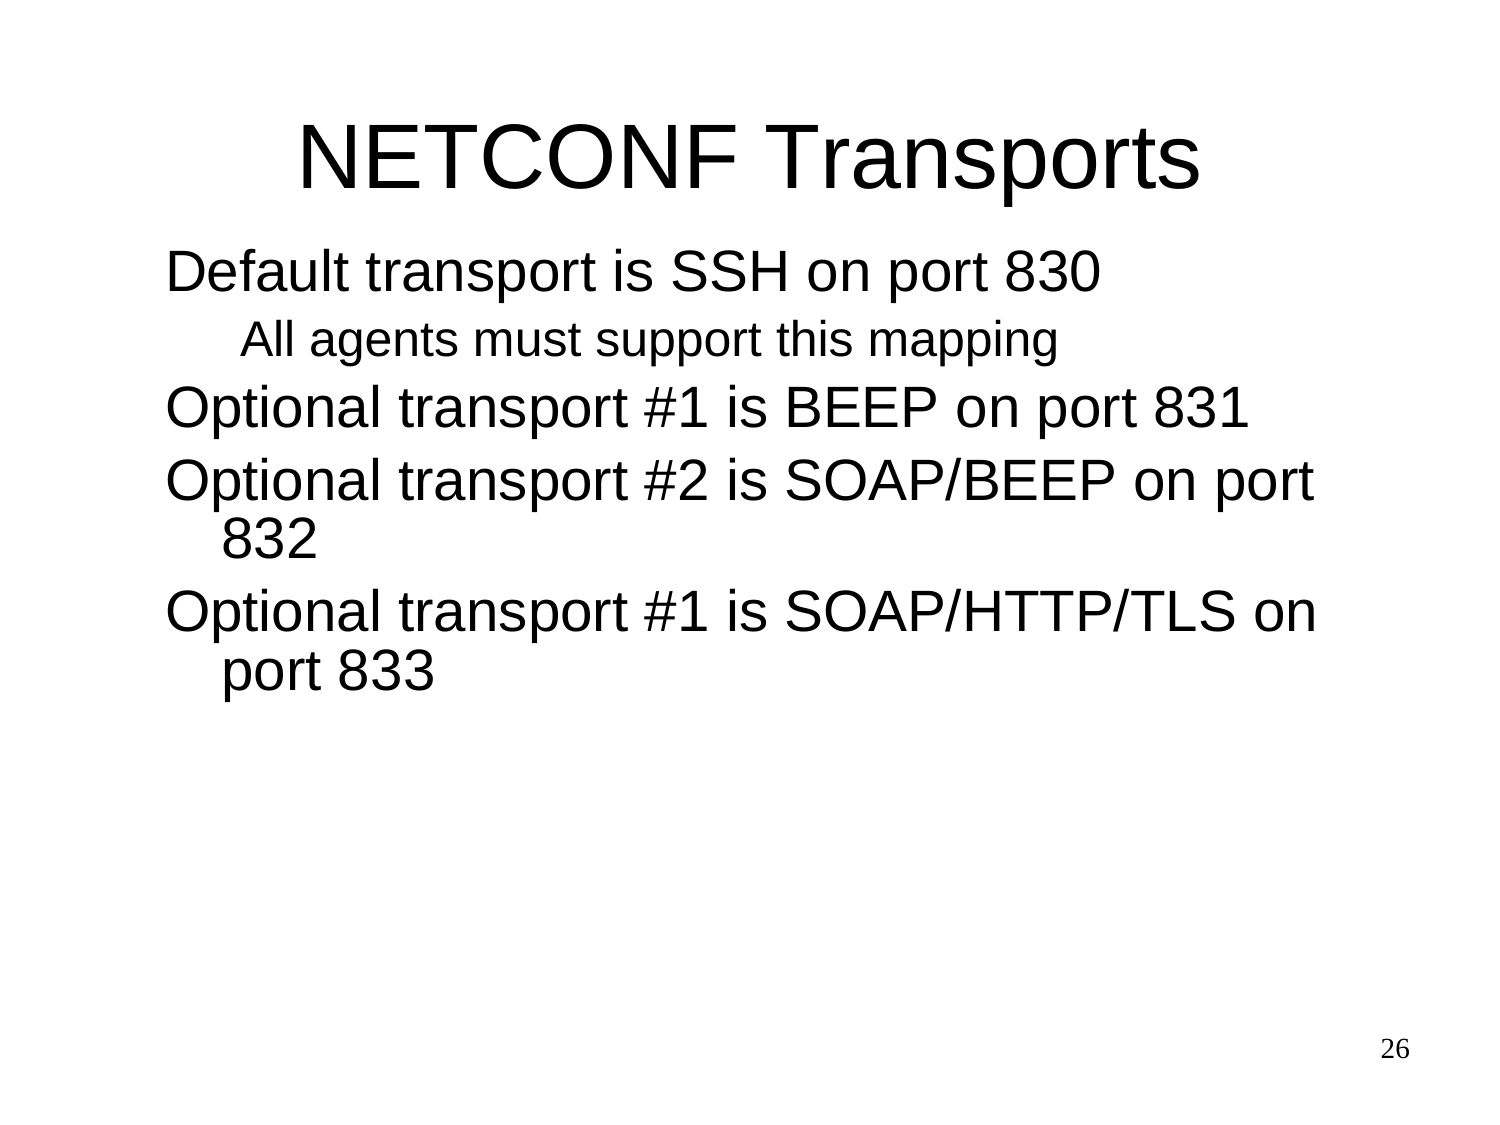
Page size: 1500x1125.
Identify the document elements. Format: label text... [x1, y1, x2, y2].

list Default transport is SSH on port 830 All agents must support this mapping Optional transport #1 is BEEP on port 831 Optional transport #2 is SOAP/BEEP on port 832 Optional transport #1 is SOAP/HTTP/TLS on port 833 [149, 237, 1400, 976]
title NETCONF Transports [75, 61, 1426, 216]
